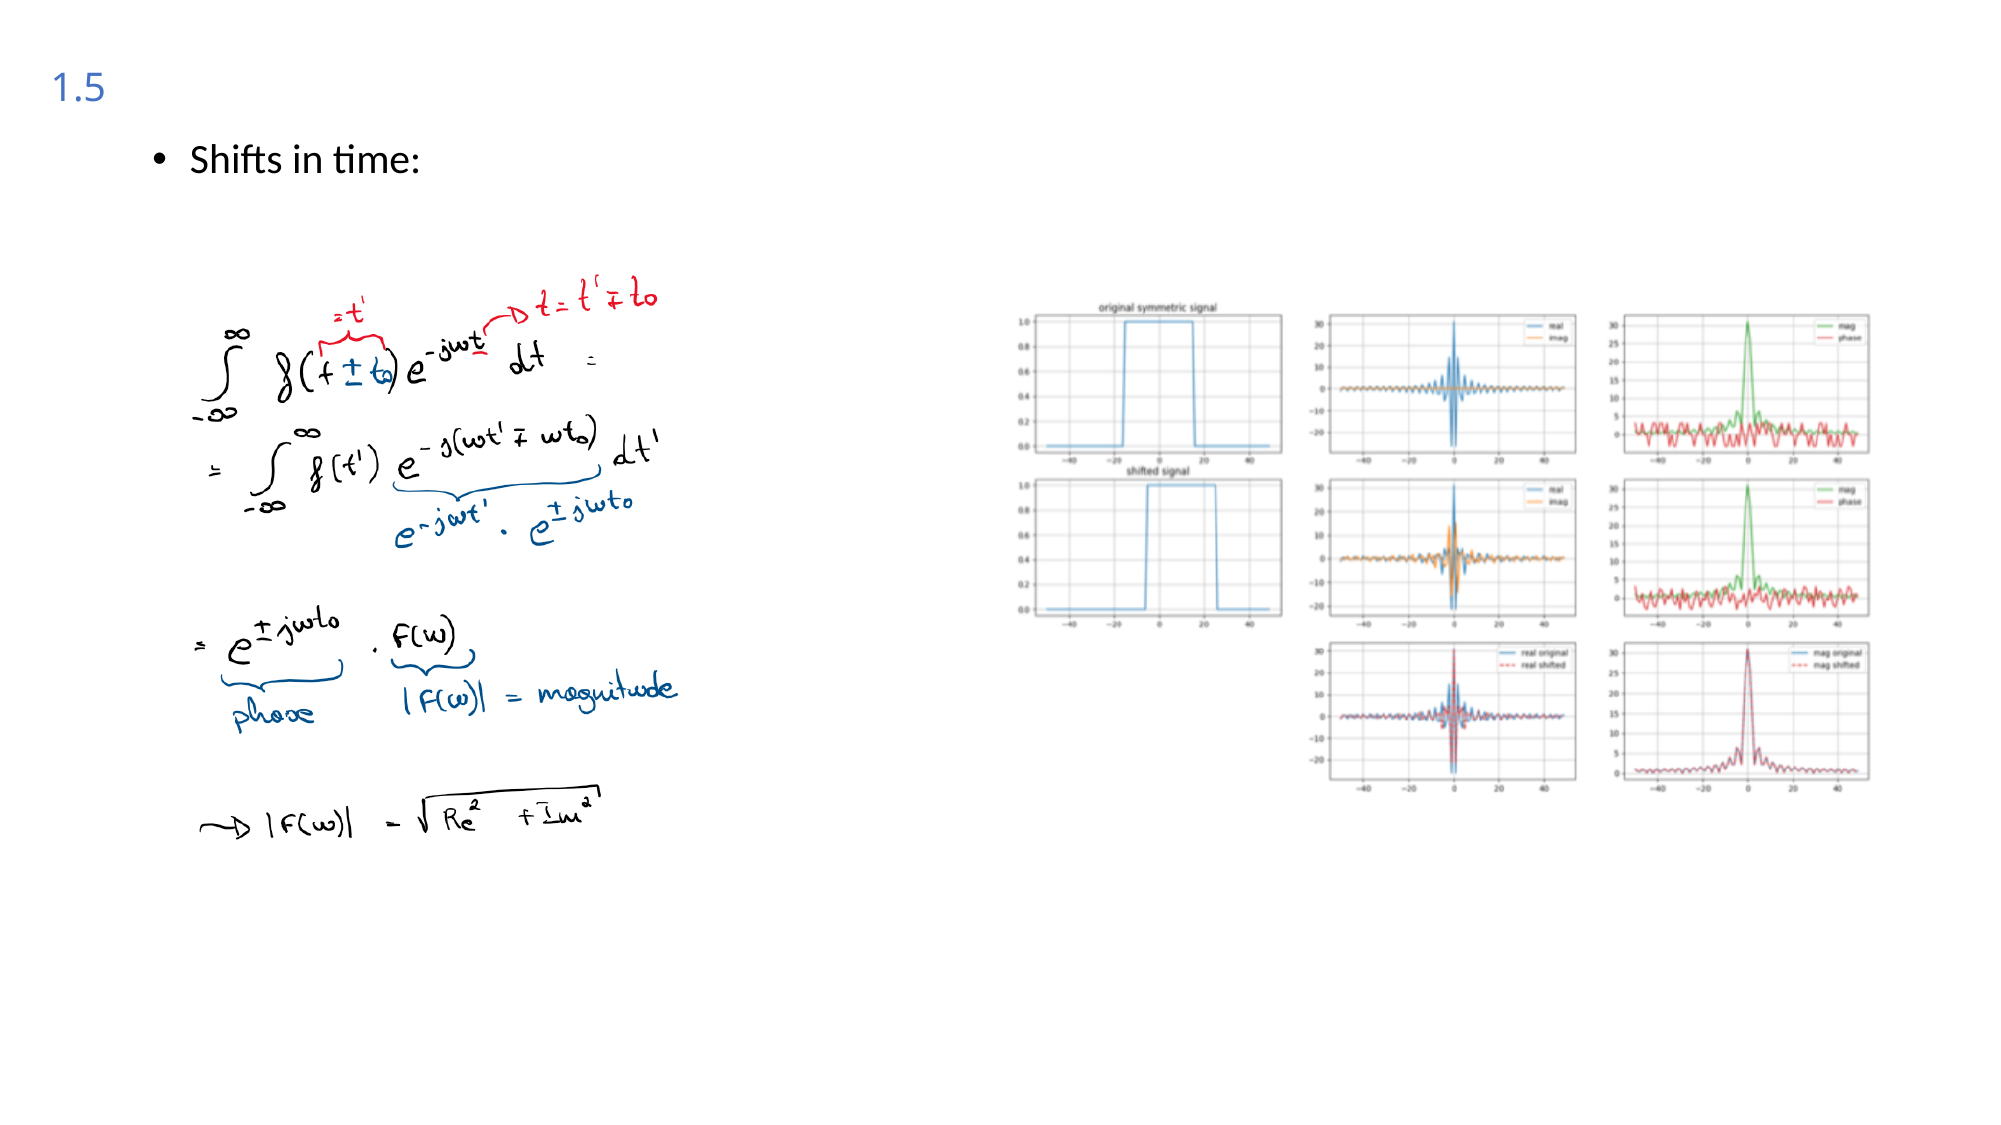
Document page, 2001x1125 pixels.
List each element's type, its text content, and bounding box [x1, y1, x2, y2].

picture [137, 266, 715, 859]
text_box 1.5 [35, 46, 129, 131]
picture [999, 290, 1890, 816]
list Shifts in time: [137, 130, 1863, 1049]
